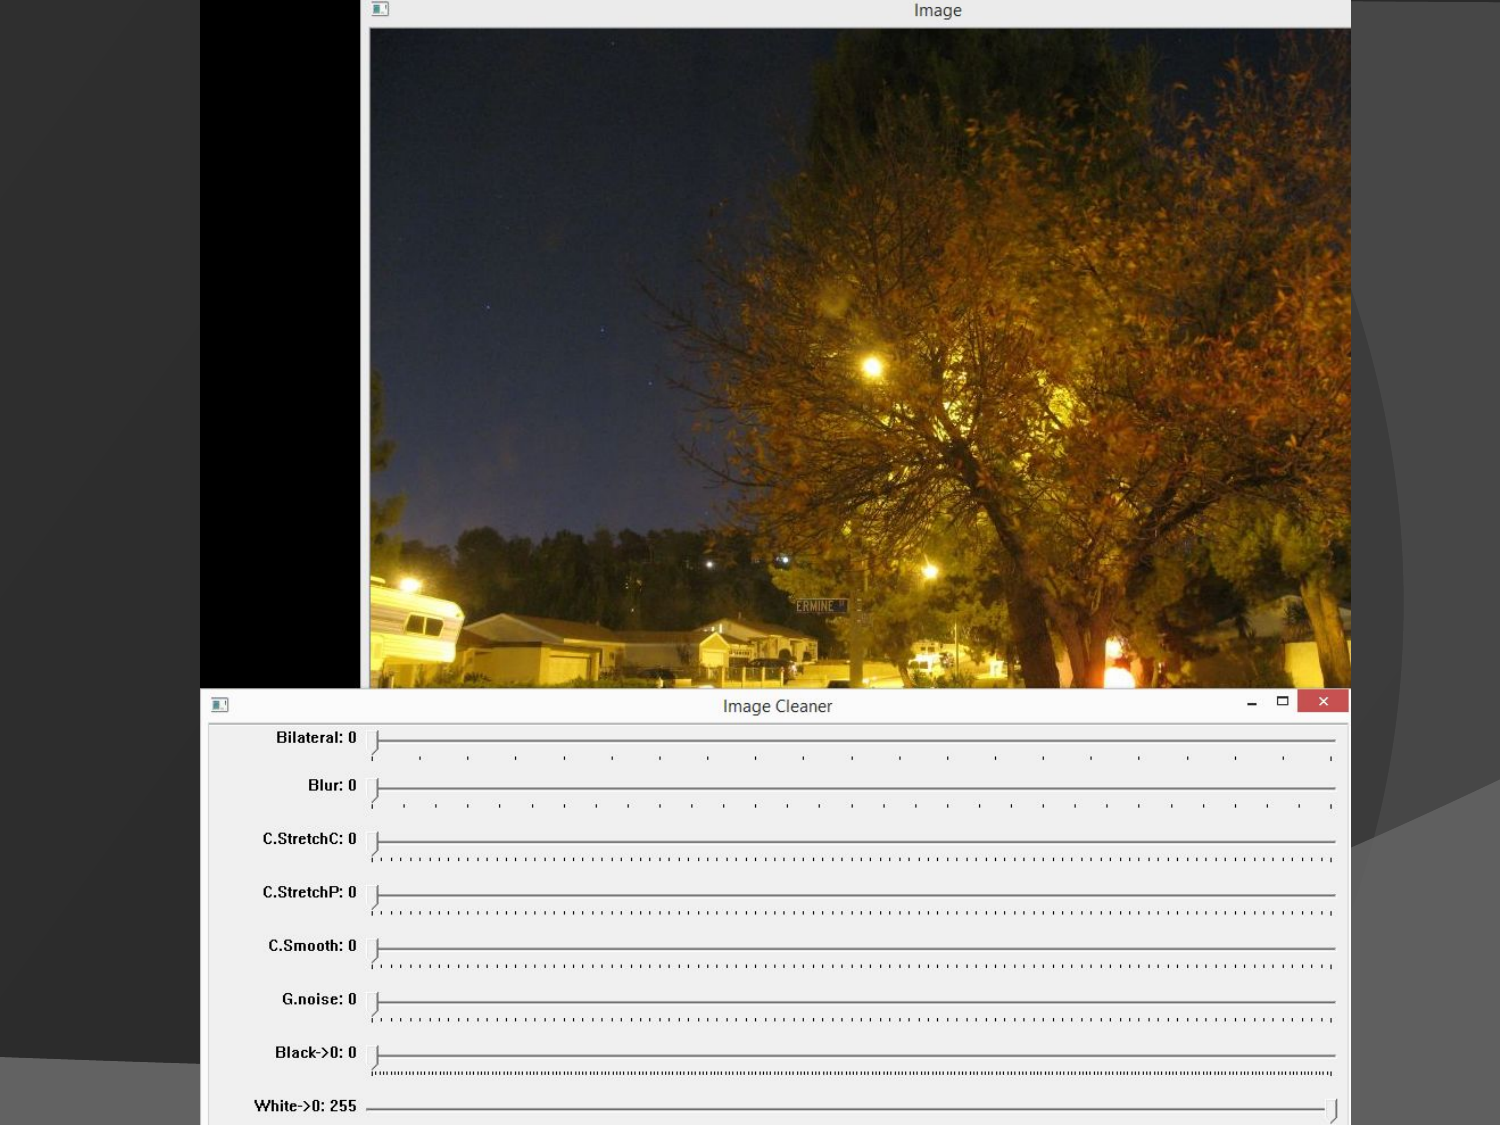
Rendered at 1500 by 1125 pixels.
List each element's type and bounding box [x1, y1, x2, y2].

picture [200, 0, 1351, 1125]
